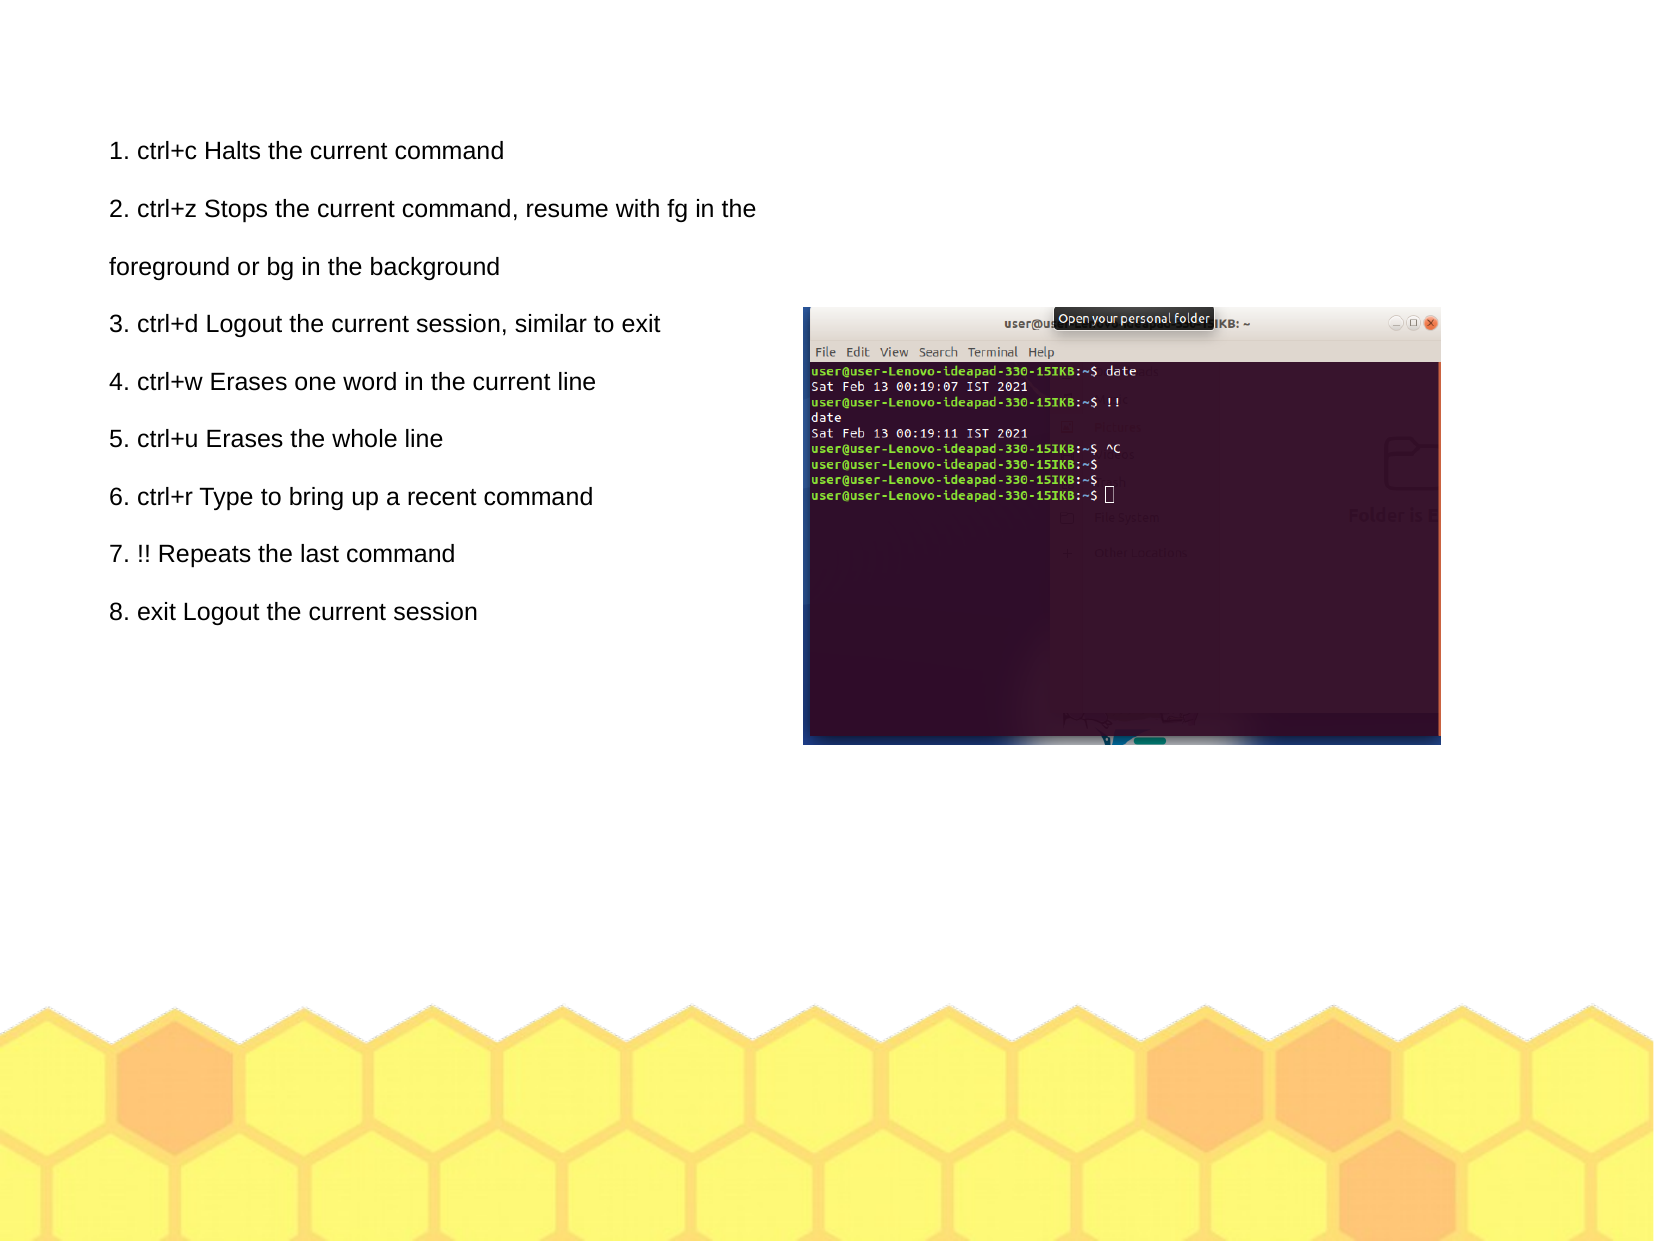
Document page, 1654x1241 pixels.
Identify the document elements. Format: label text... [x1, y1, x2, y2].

picture [0, 1001, 1654, 1241]
text_box 1. ctrl+c Halts the current command 2. ctrl+z Stops the current command, resume with fg in the foreground or bg in the background 3. ctrl+d Logout the current session, similar to exit 4. ctrl+w Erases one word in the current line 5. ctrl+u Erases the whole line 6. ctrl+r Type to bring up a recent command 7. !! Repeats the last command 8. exit Logout the current session [94, 129, 1094, 633]
picture [803, 307, 1441, 745]
